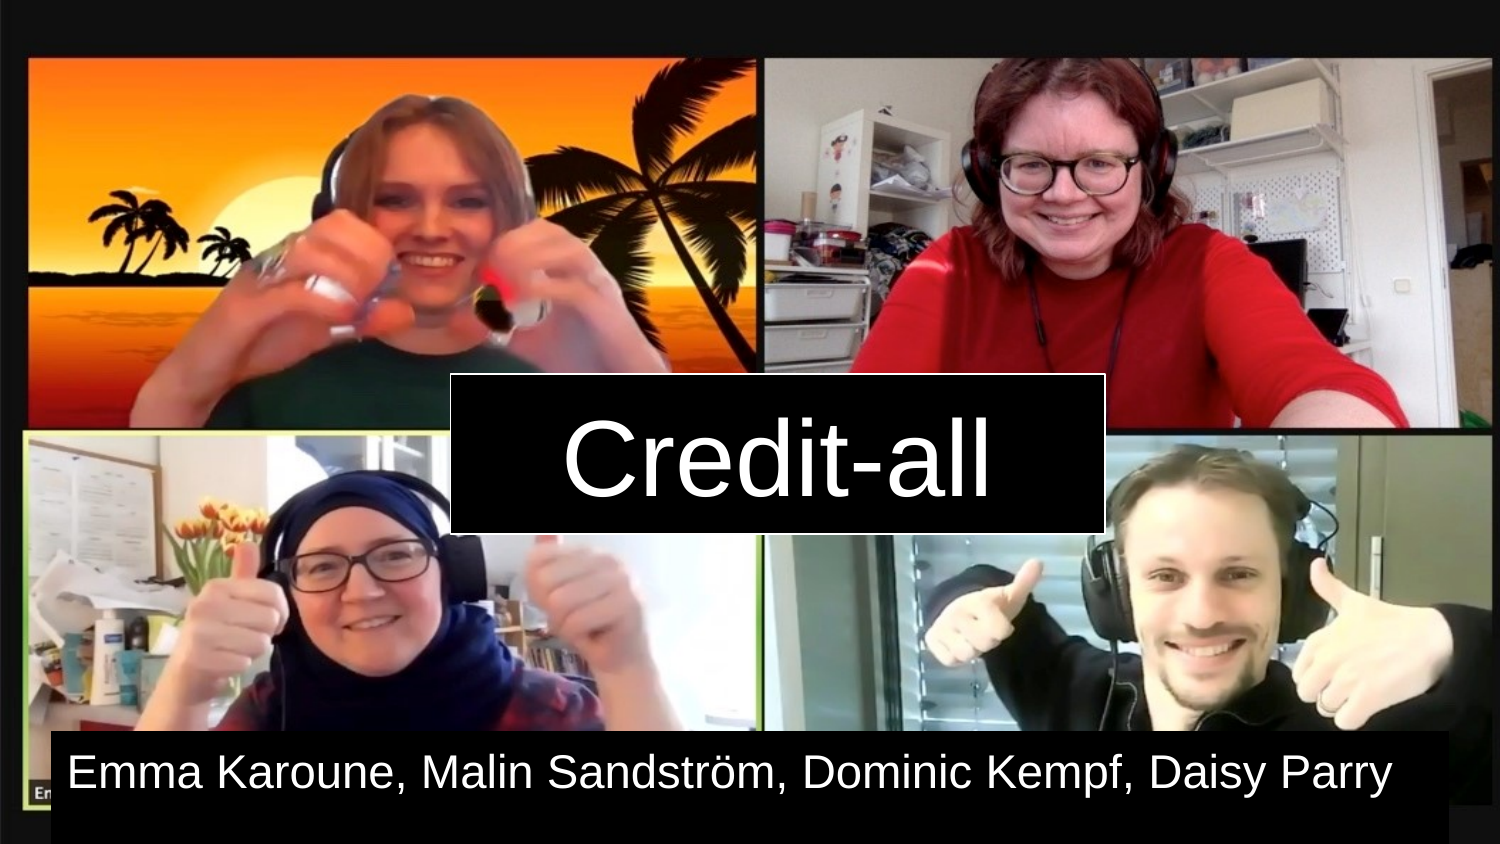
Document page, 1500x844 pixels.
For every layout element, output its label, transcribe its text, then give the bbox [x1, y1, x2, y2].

subtitle Emma Karoune, Malin Sandström, Dominic Kempf, Daisy Parry [51, 731, 1449, 844]
title Credit-all [450, 374, 1105, 535]
picture [0, 0, 1500, 844]
